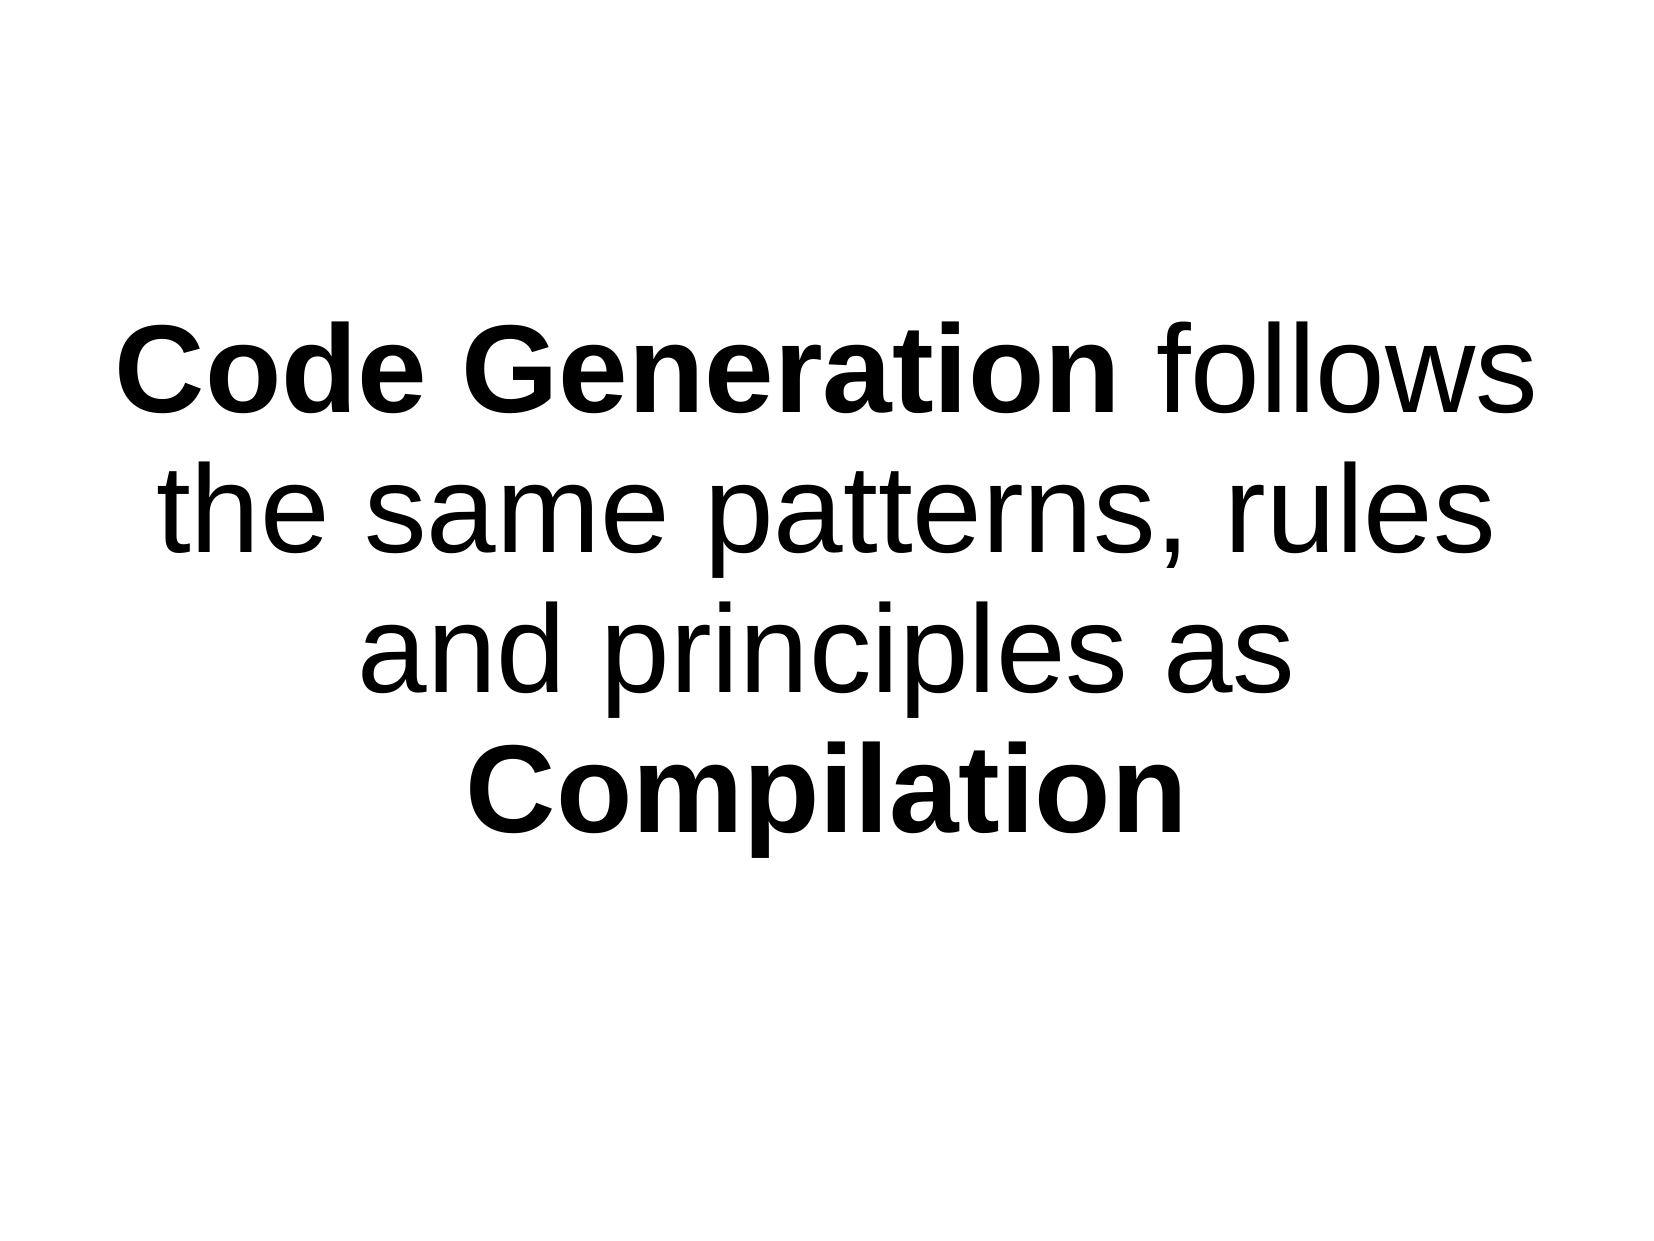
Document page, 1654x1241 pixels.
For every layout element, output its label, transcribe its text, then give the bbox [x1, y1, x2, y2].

subtitle Code Generation follows the same patterns, rules and principles as Compilation [82, 49, 1571, 1109]
